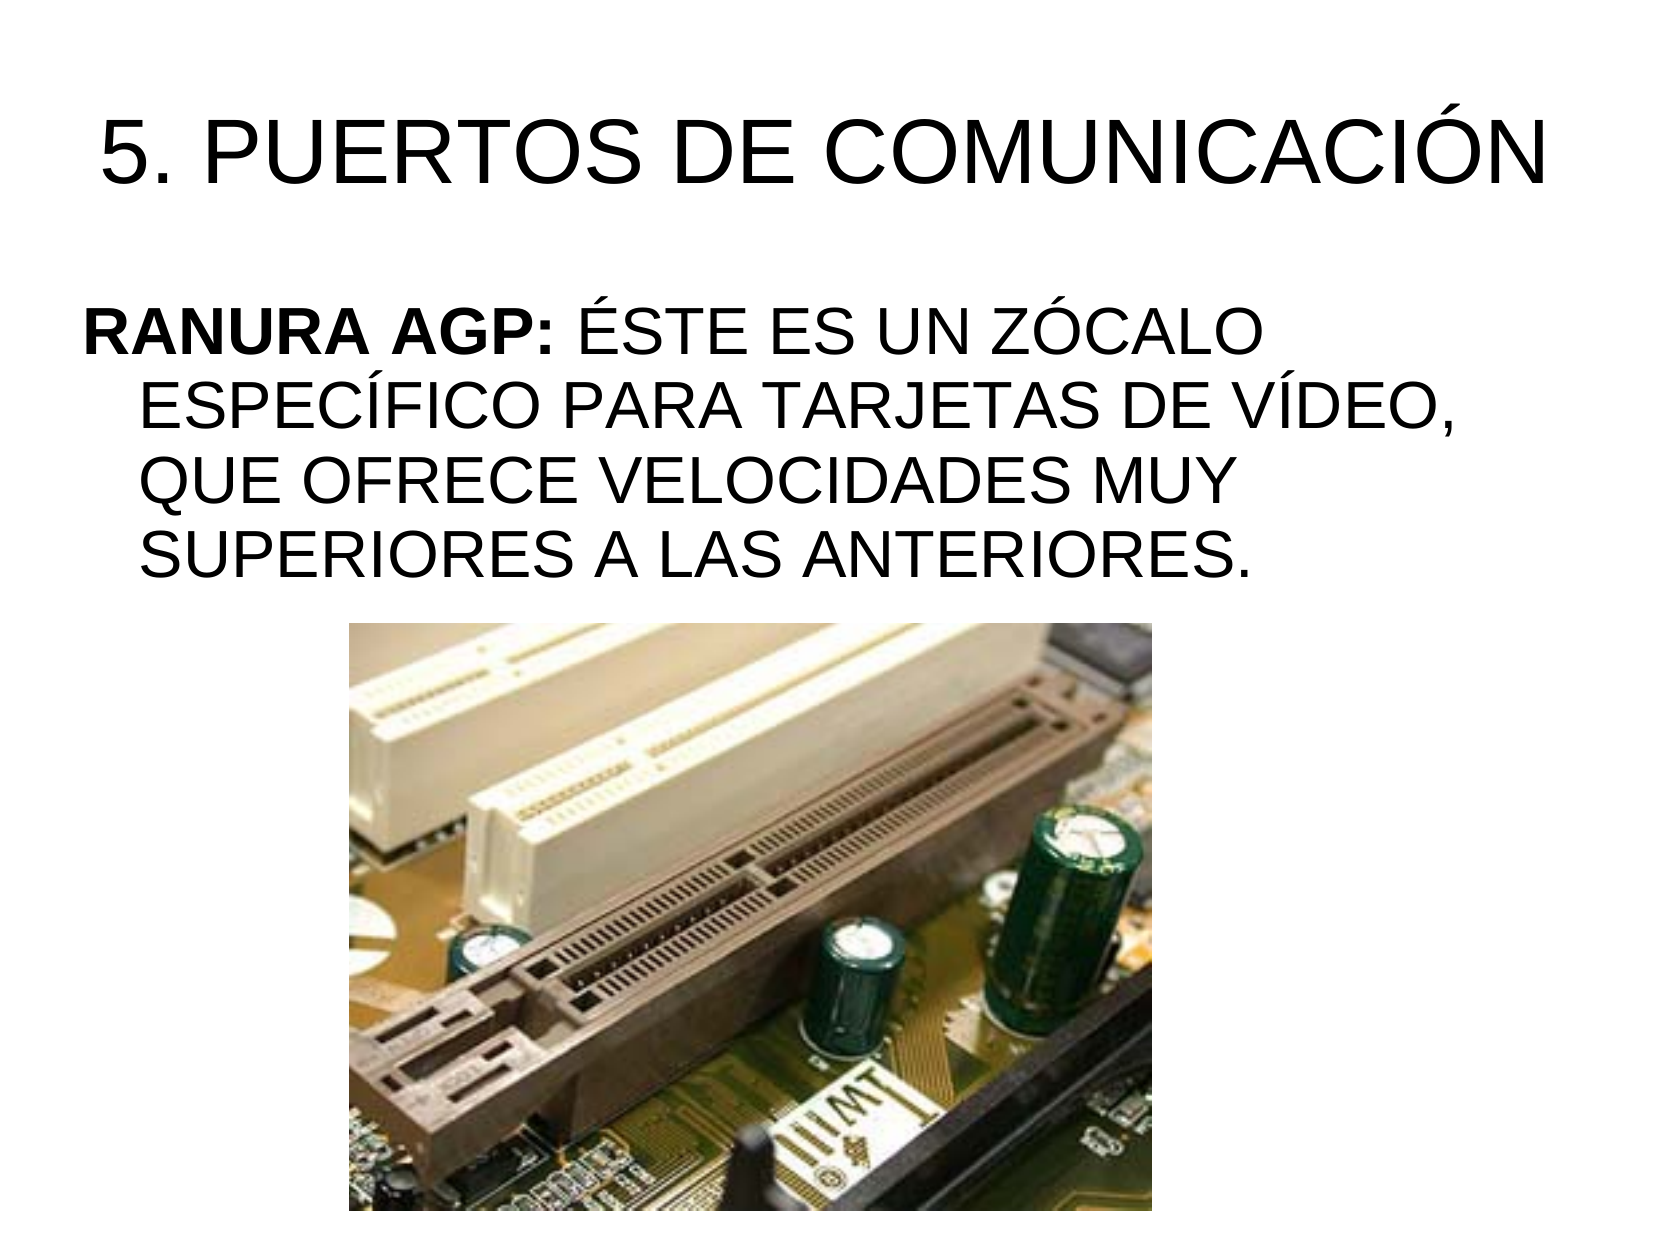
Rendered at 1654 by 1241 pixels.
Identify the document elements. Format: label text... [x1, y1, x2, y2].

title 5. PUERTOS DE COMUNICACIÓN [82, 49, 1571, 257]
picture [349, 623, 1152, 1211]
list RANURA AGP: ÉSTE ES UN ZÓCALO ESPECÍFICO PARA TARJETAS DE VÍDEO, QUE OFRECE VELOCIDADES MUY SUPERIORES A LAS ANTERIORES. [82, 290, 1571, 1109]
